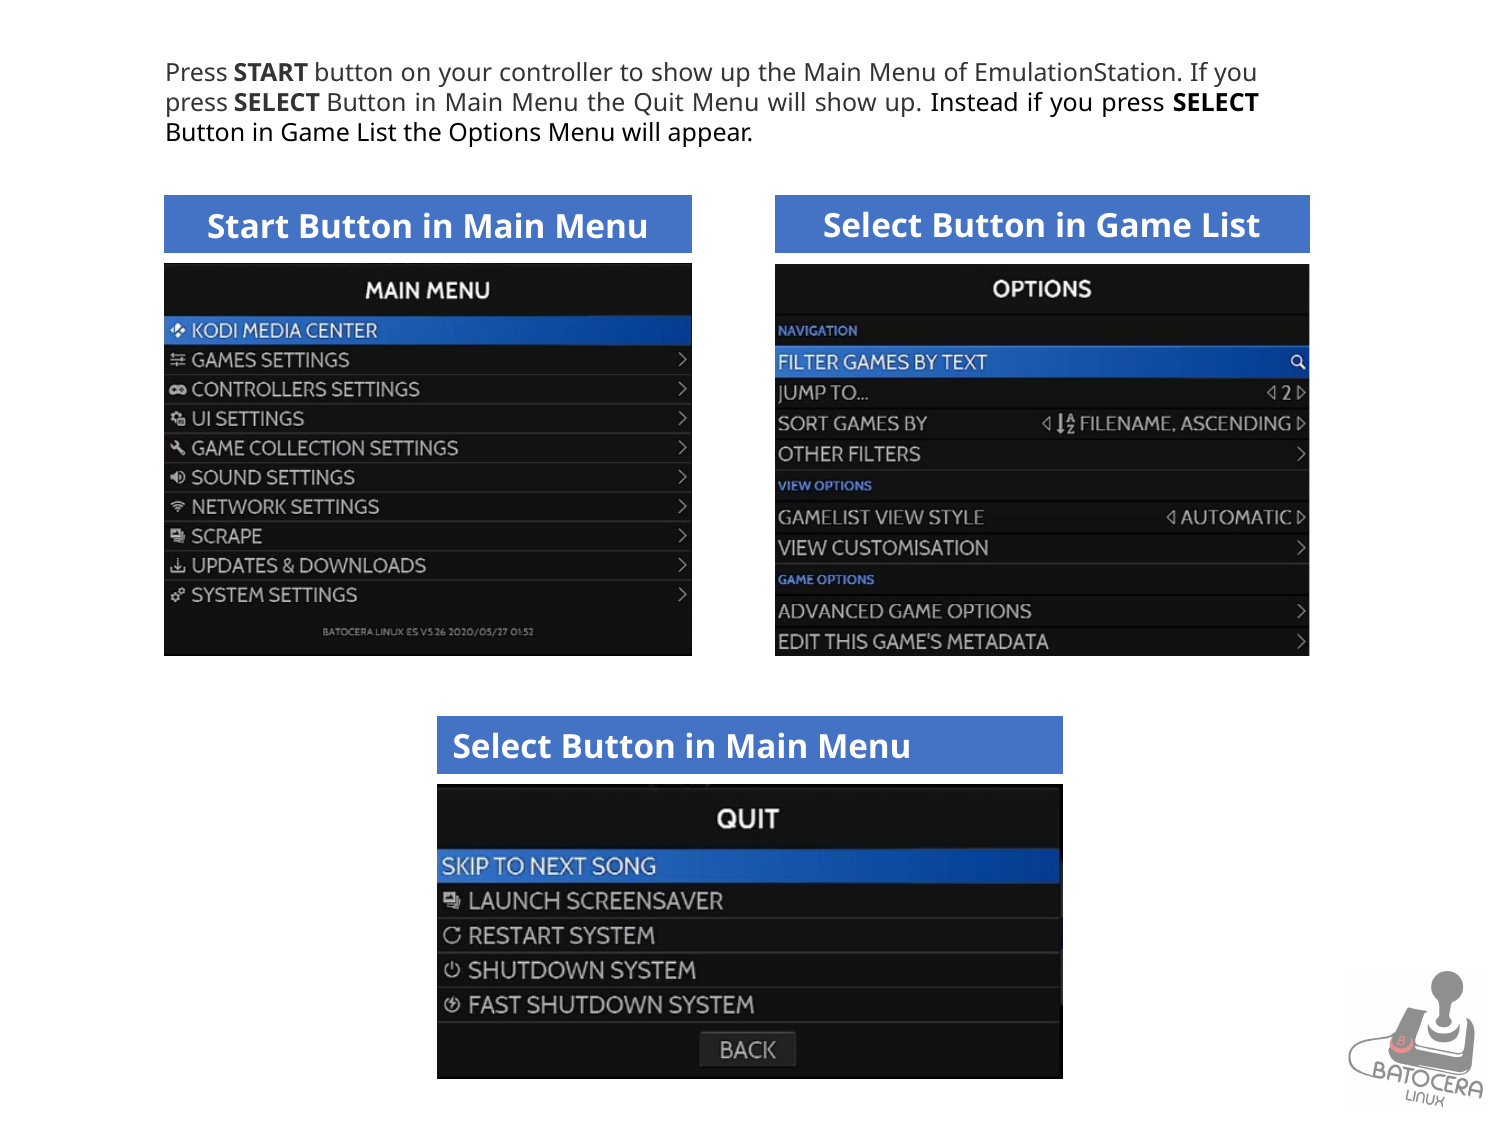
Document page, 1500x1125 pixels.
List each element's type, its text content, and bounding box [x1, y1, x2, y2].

text_box Press START button on your controller to show up the Main Menu of EmulationStation. If you press SELECT Button in Main Menu the Quit Menu will show up. Instead if you press SELECT Button in Game List the Options Menu will appear. [150, 49, 1303, 199]
text_box Select Button in Main Menu [437, 717, 1063, 784]
text_box Select Button in Game List [775, 196, 1310, 253]
picture [164, 263, 692, 656]
text_box Start Button in Main Menu [164, 197, 692, 253]
picture [437, 784, 1063, 1079]
picture [775, 264, 1310, 656]
